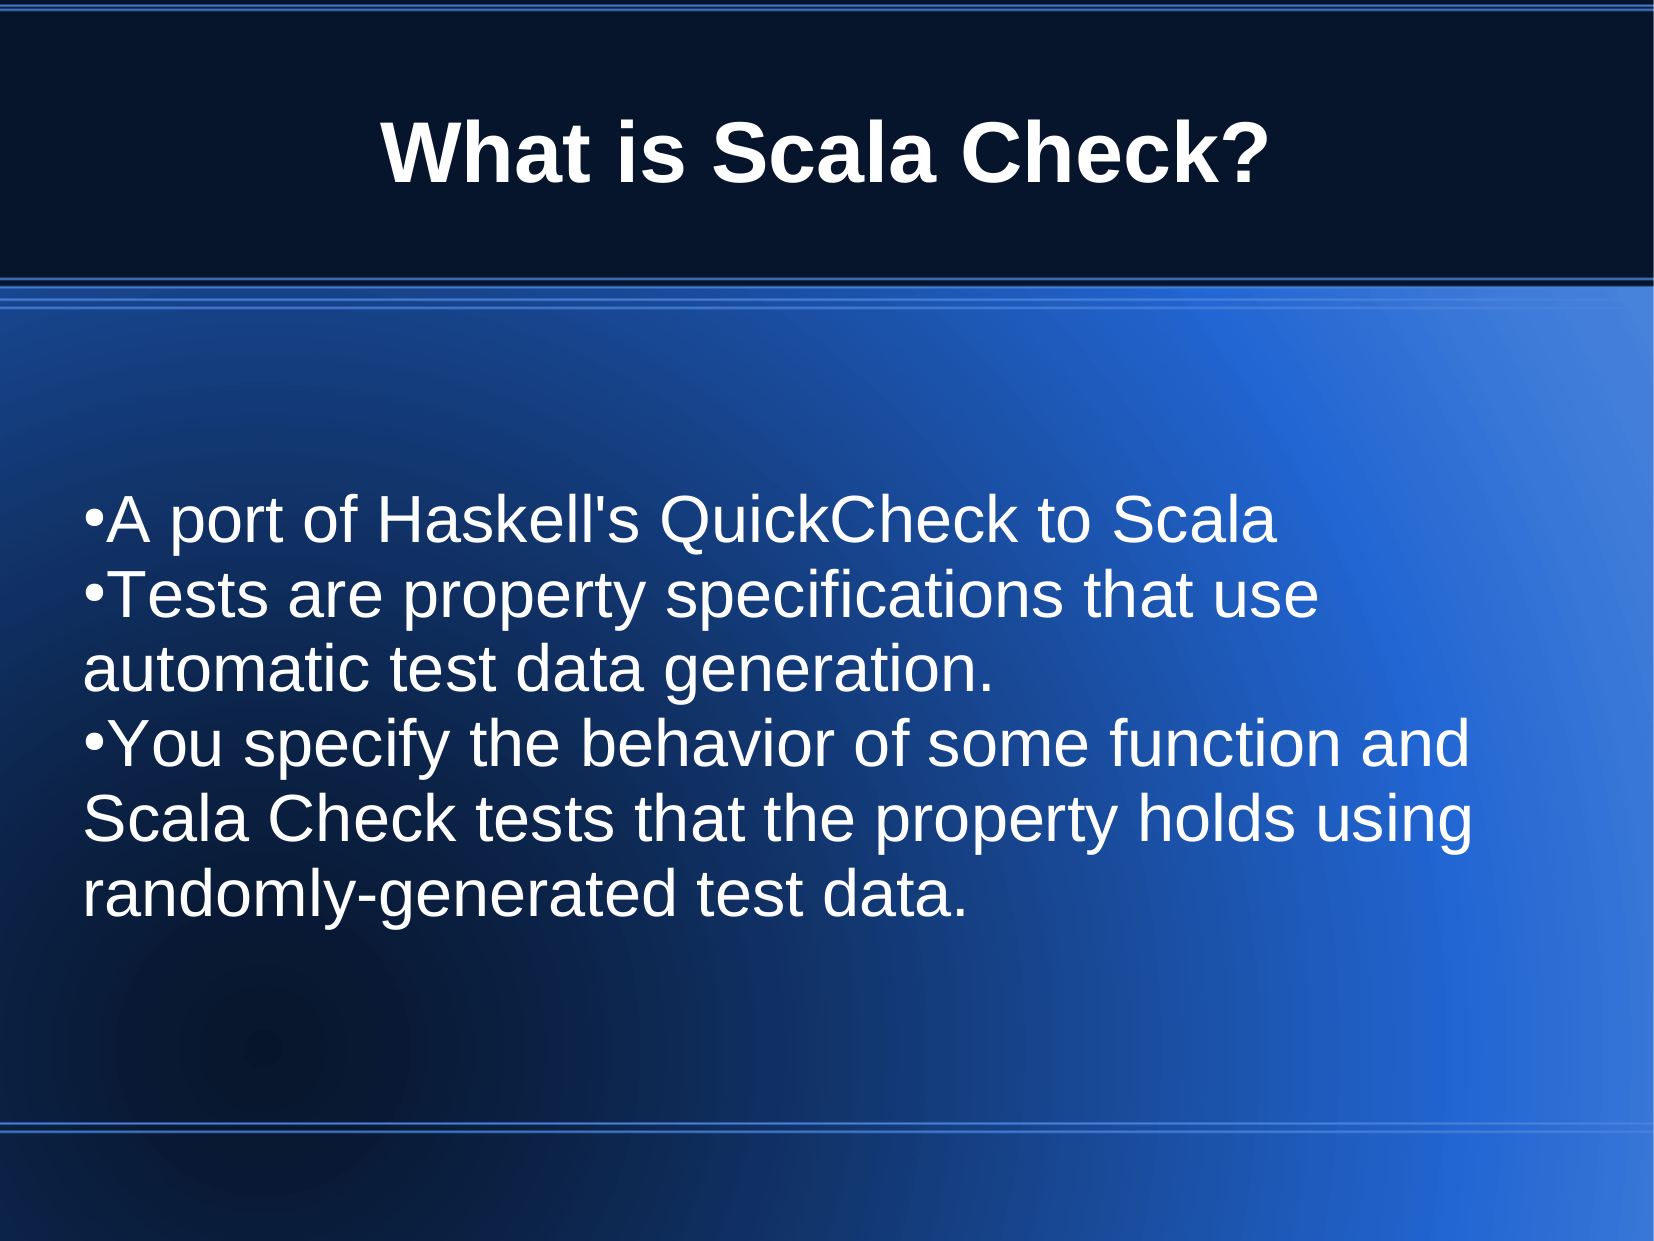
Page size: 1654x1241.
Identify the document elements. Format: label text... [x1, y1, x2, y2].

picture [0, 0, 1654, 1241]
title What is Scala Check? [82, 49, 1571, 257]
subtitle A port of Haskell's QuickCheck to Scala Tests are property specifications that use automatic test data generation. You specify the behavior of some function and Scala Check tests that the property holds using randomly-generated test data. [82, 355, 1571, 1058]
